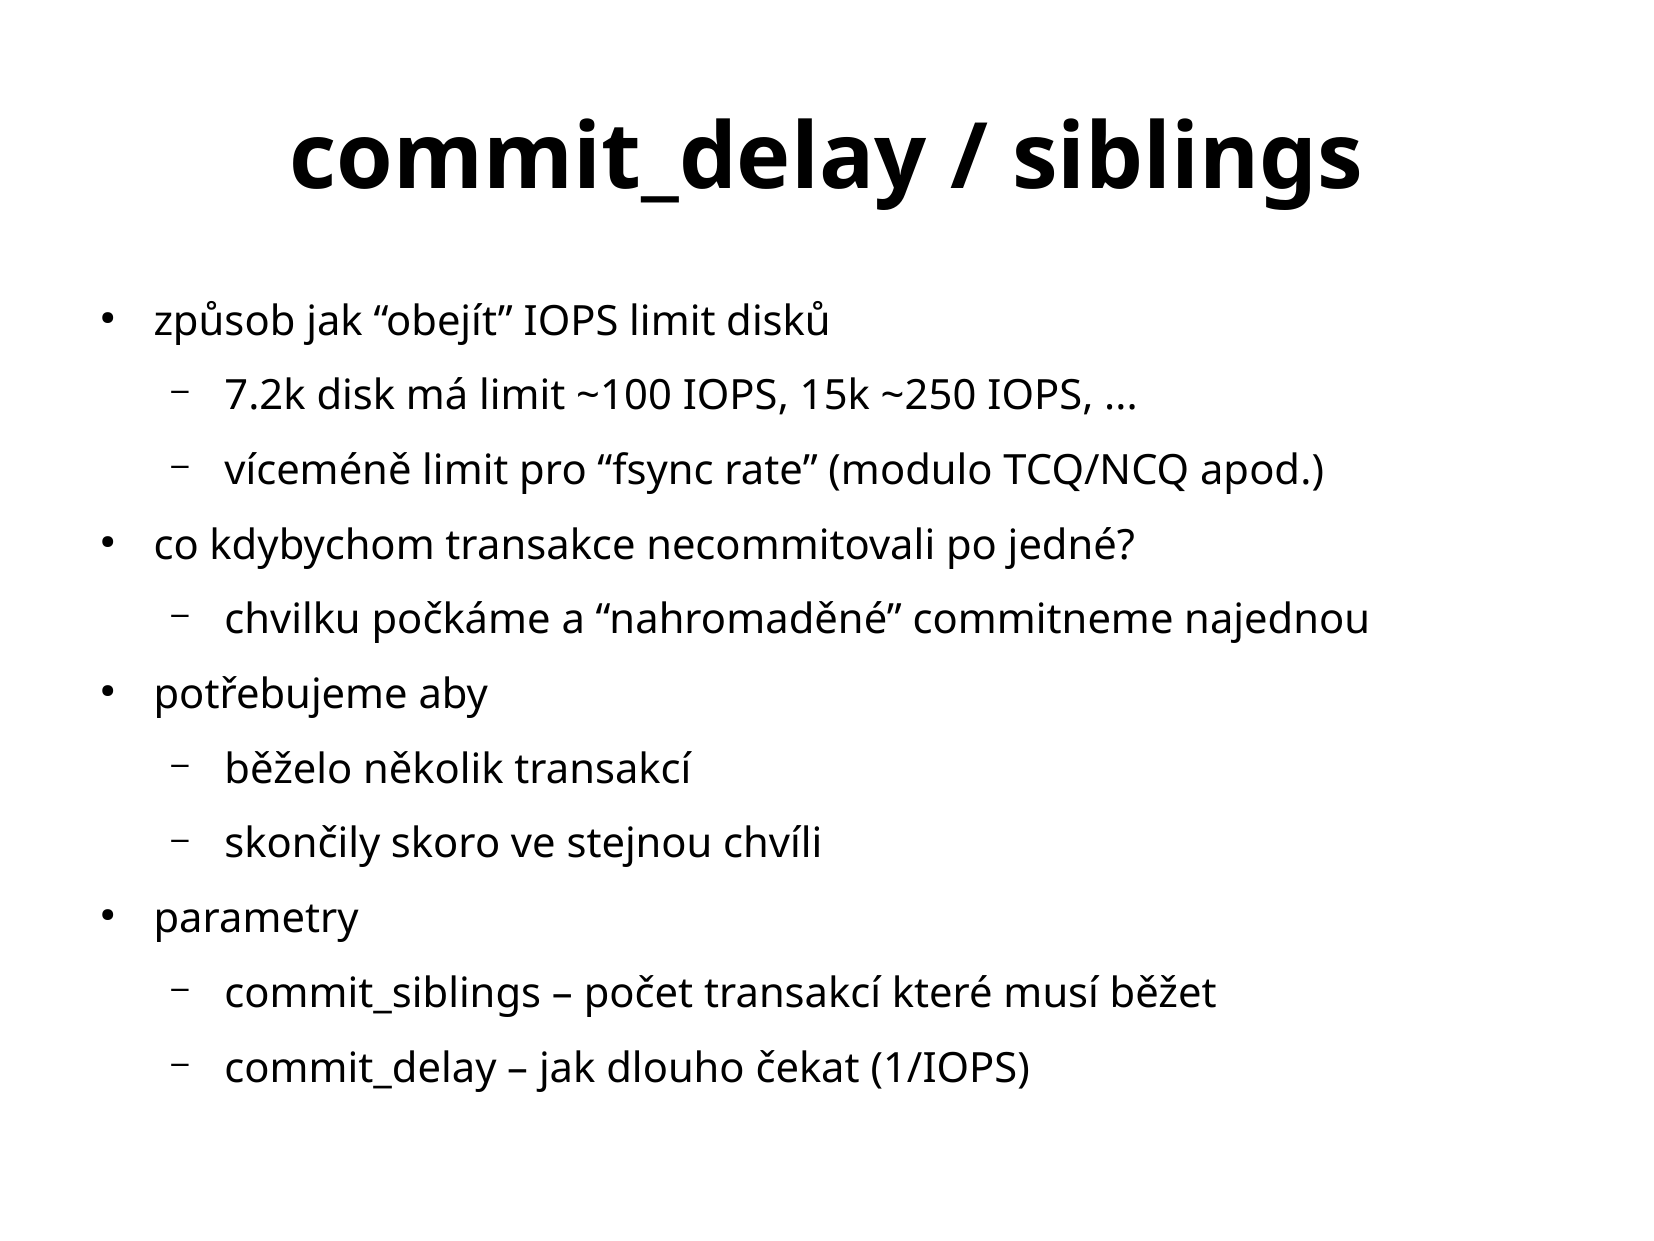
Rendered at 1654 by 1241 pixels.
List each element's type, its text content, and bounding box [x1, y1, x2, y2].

title commit_delay / siblings [82, 49, 1571, 257]
list způsob jak “obejít” IOPS limit disků 7.2k disk má limit ~100 IOPS, 15k ~250 IOPS, ... víceméně limit pro “fsync rate” (modulo TCQ/NCQ apod.) co kdybychom transakce necommitovali po jedné? chvilku počkáme a “nahromaděné” commitneme najednou potřebujeme aby běželo několik transakcí skončily skoro ve stejnou chvíli parametry commit_siblings – počet transakcí které musí běžet commit_delay – jak dlouho čekat (1/IOPS) [82, 290, 1538, 1111]
